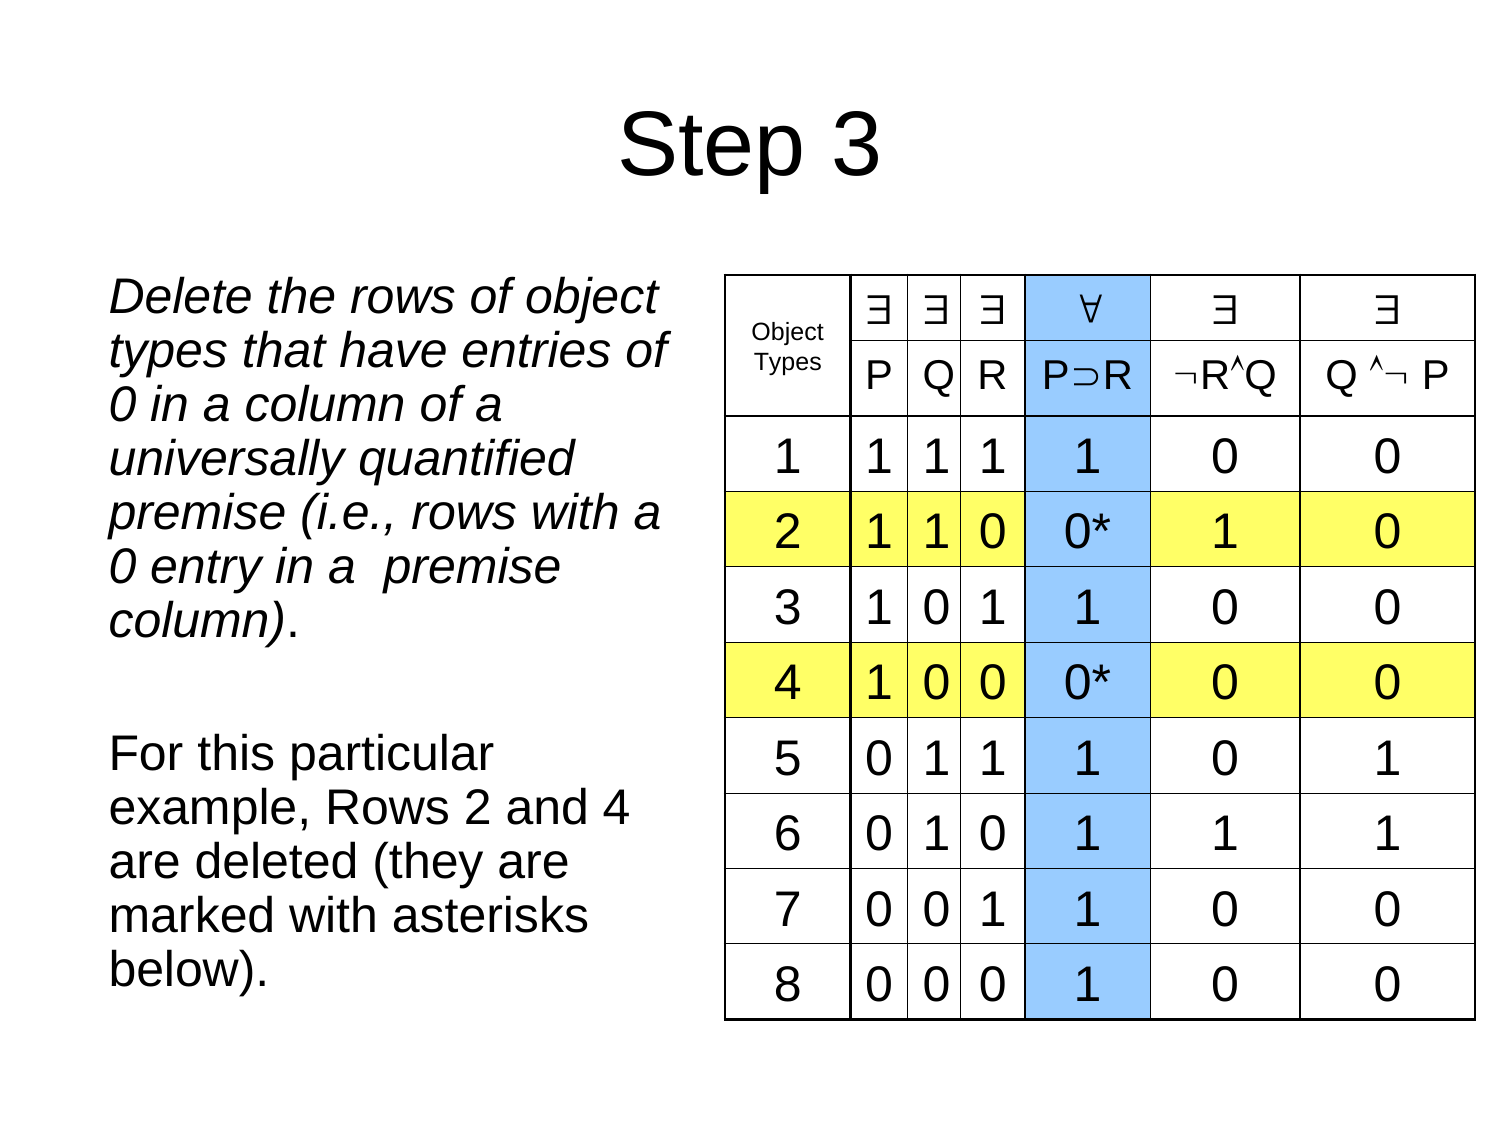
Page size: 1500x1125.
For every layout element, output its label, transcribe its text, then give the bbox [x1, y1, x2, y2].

list Delete the rows of object types that have entries of 0 in a column of a universally quantified premise (i.e., rows with a 0 entry in a premise column). For this particular example, Rows 2 and 4 are deleted (they are marked with asterisks below). [37, 262, 700, 1005]
table_cell 0 [908, 869, 960, 943]
table_header  [1151, 276, 1299, 340]
table_cell 1 [1026, 718, 1150, 793]
table_cell 1 [961, 718, 1024, 793]
table_cell 0 [1301, 643, 1474, 717]
table_cell 0 [1151, 944, 1299, 1018]
table_cell 1 [1026, 567, 1150, 642]
table_cell 6 [726, 794, 849, 868]
table_cell Q  P [1301, 341, 1474, 415]
table_cell 1 [852, 492, 907, 566]
table_cell 1 [852, 567, 907, 642]
table_cell 1 [1151, 492, 1299, 566]
table_cell 1 [1301, 718, 1474, 793]
table_header  [908, 276, 960, 340]
table_cell 0 [852, 869, 907, 943]
table_cell 0 [908, 944, 960, 1018]
table_cell 0 [908, 643, 960, 717]
table_cell 0* [1026, 643, 1150, 717]
table_cell 1 [1151, 794, 1299, 868]
table_cell 1 [1026, 794, 1150, 868]
table_cell 1 [961, 869, 1024, 943]
table_cell P [852, 341, 907, 415]
table_cell 0 [1301, 944, 1474, 1018]
table_cell 0 [1151, 417, 1299, 491]
table_cell 1 [961, 417, 1024, 491]
table_cell 0 [1301, 567, 1474, 642]
table_cell 1 [908, 492, 960, 566]
table_cell 1 [726, 417, 849, 491]
table_header  [852, 276, 907, 340]
table_cell 0 [961, 492, 1024, 566]
table_cell RQ [1151, 341, 1299, 415]
table_header Object Types [726, 276, 849, 415]
table_cell 1 [908, 718, 960, 793]
table_cell 0 [908, 567, 960, 642]
table_cell 1 [961, 567, 1024, 642]
table_header  [961, 276, 1024, 340]
table_cell 7 [726, 869, 849, 943]
table_cell 1 [852, 417, 907, 491]
table_cell 0 [1151, 718, 1299, 793]
table_cell 0 [1151, 567, 1299, 642]
table_cell 1 [1301, 794, 1474, 868]
table_header  [1026, 276, 1150, 340]
table_cell 1 [1026, 944, 1150, 1018]
table_cell 1 [908, 417, 960, 491]
table_cell 1 [908, 794, 960, 868]
table_header  [1301, 276, 1474, 340]
table_cell 0 [961, 944, 1024, 1018]
table_cell 0 [1301, 417, 1474, 491]
table_cell 2 [726, 492, 849, 566]
table_cell 1 [852, 643, 907, 717]
table_cell 1 [1026, 869, 1150, 943]
table_cell 0 [1301, 492, 1474, 566]
title Step 3 [75, 45, 1426, 233]
table_cell 4 [726, 643, 849, 717]
table_cell 8 [726, 944, 849, 1018]
table_cell 0 [852, 718, 907, 793]
table_cell Q [908, 341, 960, 415]
table_cell 0 [1151, 869, 1299, 943]
table_cell 0* [1026, 492, 1150, 566]
table_cell 5 [726, 718, 849, 793]
table_cell 0 [1301, 869, 1474, 943]
table_cell 3 [726, 567, 849, 642]
table_cell 0 [961, 643, 1024, 717]
table_cell R [961, 341, 1024, 415]
table_cell 0 [852, 794, 907, 868]
table_cell 1 [1026, 417, 1150, 491]
table_cell 0 [1151, 643, 1299, 717]
table_cell PR [1026, 341, 1150, 415]
table_cell 0 [852, 944, 907, 1018]
table_cell 0 [961, 794, 1024, 868]
